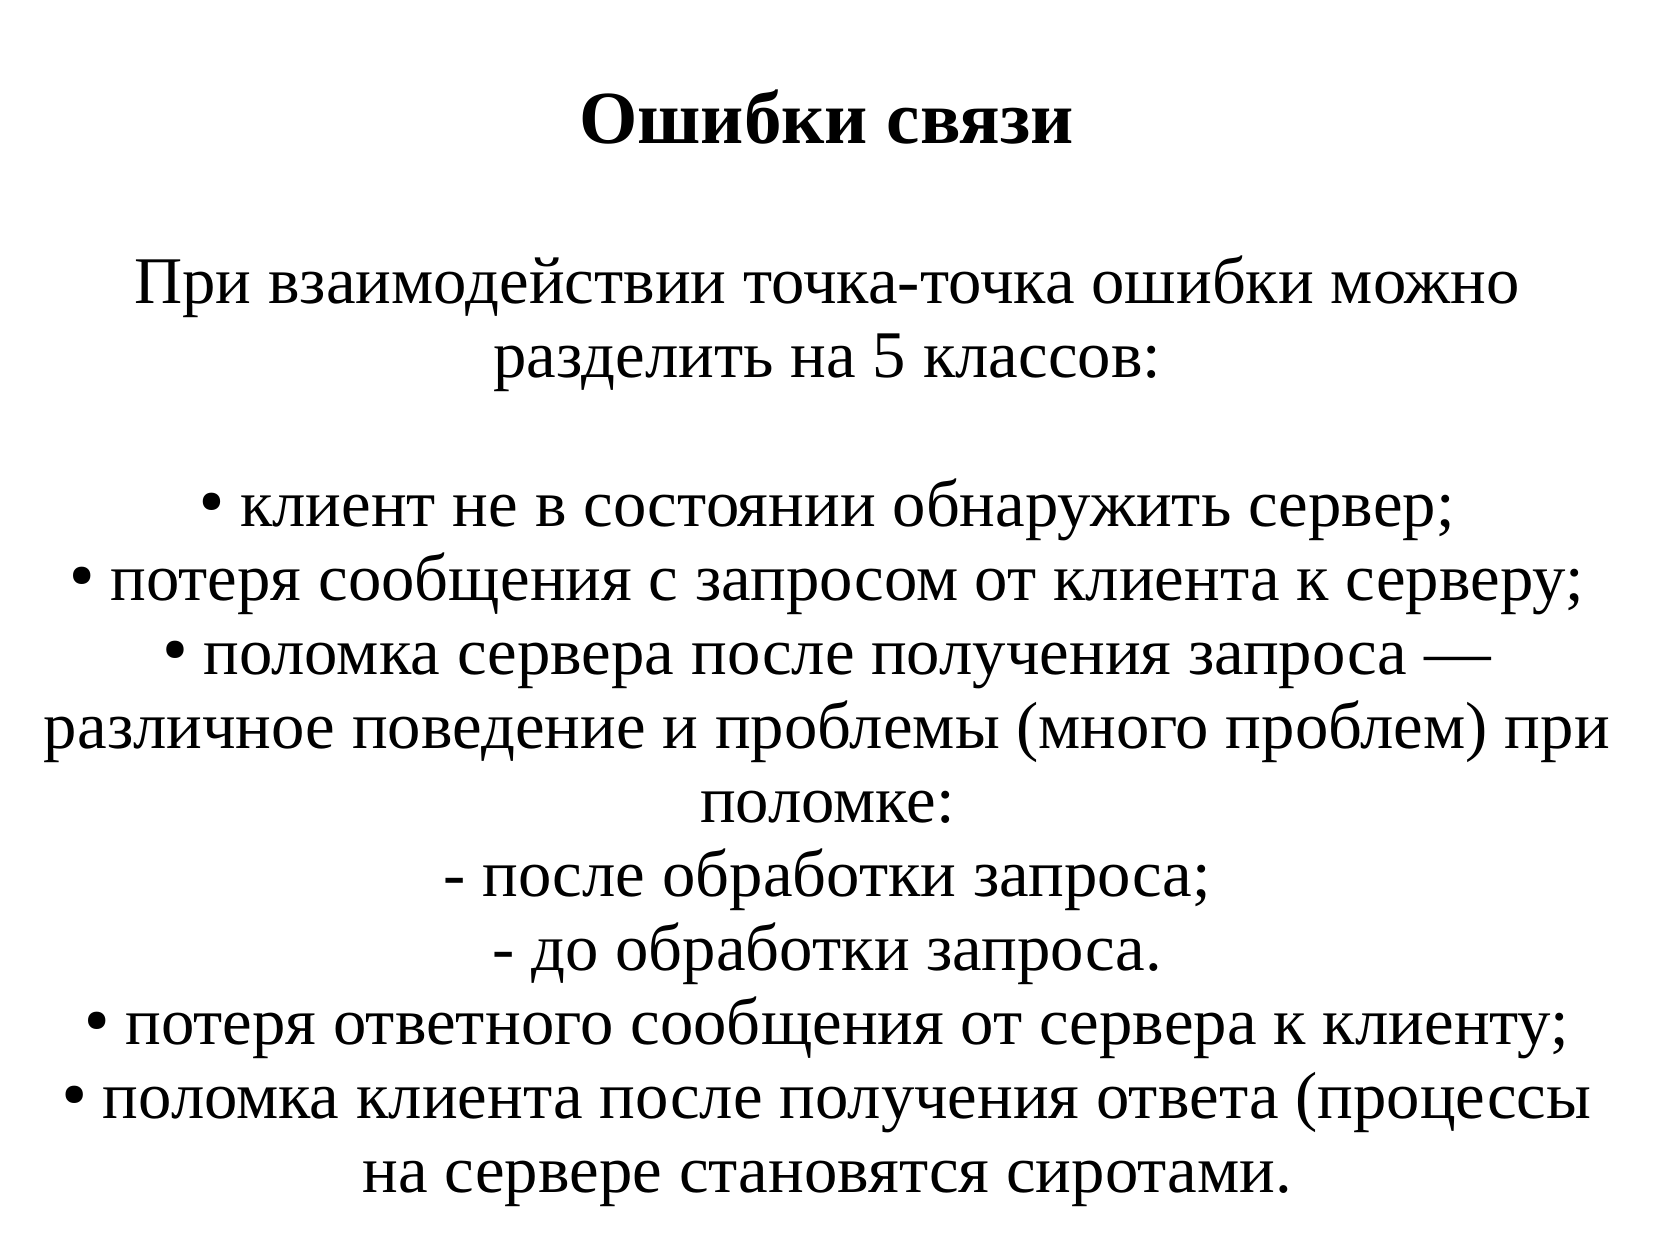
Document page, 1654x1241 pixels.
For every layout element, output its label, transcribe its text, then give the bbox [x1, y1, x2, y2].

subtitle При взаимодействии точка-точка ошибки можно разделить на 5 классов: клиент не в состоянии обнаружить сервер; потеря сообщения с запросом от клиента к серверу; поломка сервера после получения запроса — различное поведение и проблемы (много проблем) при поломке: - после обработки запроса; - до обработки запроса. потеря ответного сообщения от сервера к клиенту; поломка клиента после получения ответа (процессы на сервере становятся сиротами. [30, 236, 1626, 1215]
title Ошибки связи [30, 27, 1624, 210]
